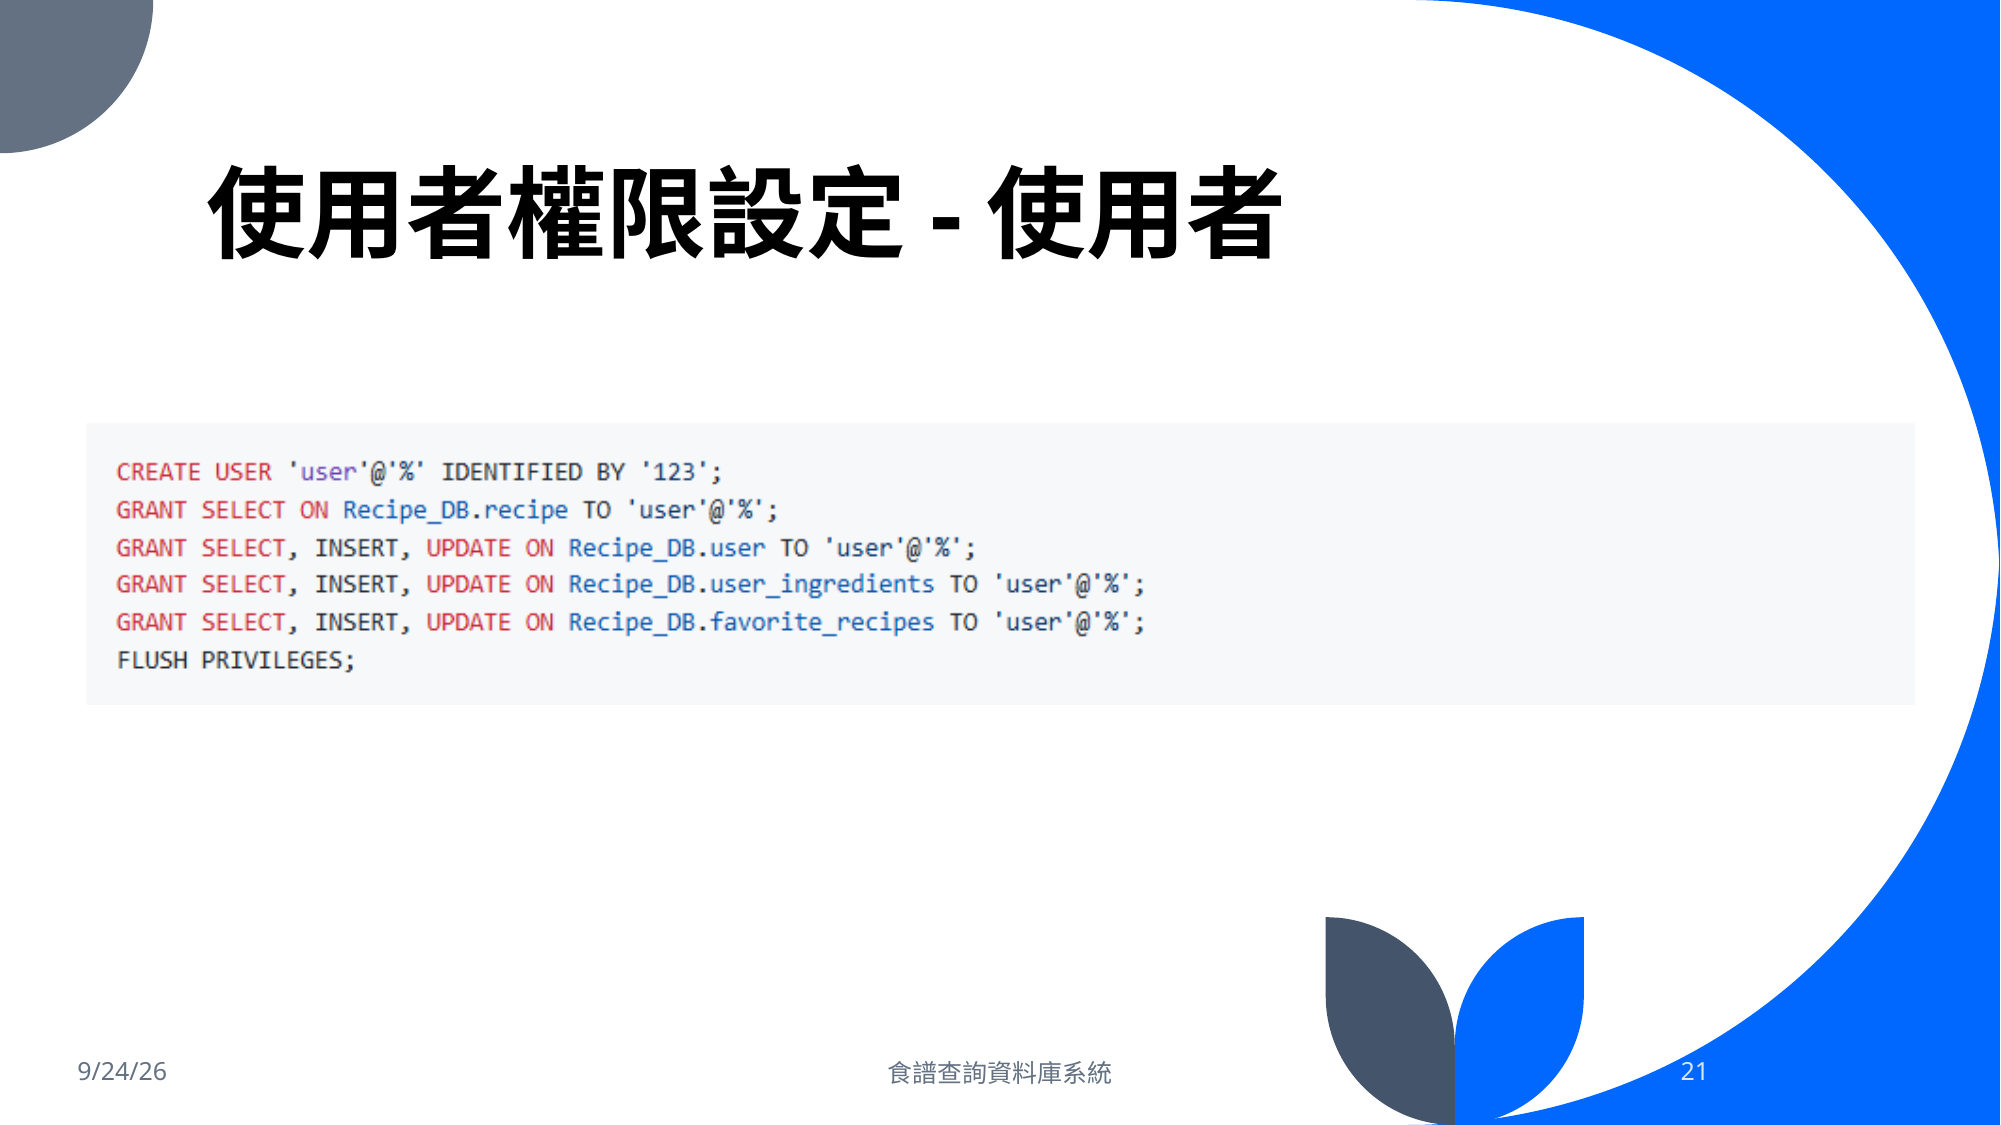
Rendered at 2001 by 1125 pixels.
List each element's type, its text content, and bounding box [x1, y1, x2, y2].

title 使用者權限設定-使用者 [191, 62, 1796, 280]
slide_number 6/10/2025 [62, 1042, 513, 1103]
picture [84, 416, 1915, 707]
slide_number 21 [1665, 1042, 1938, 1103]
footer 食譜查詢資料庫系統 [662, 1042, 1338, 1103]
